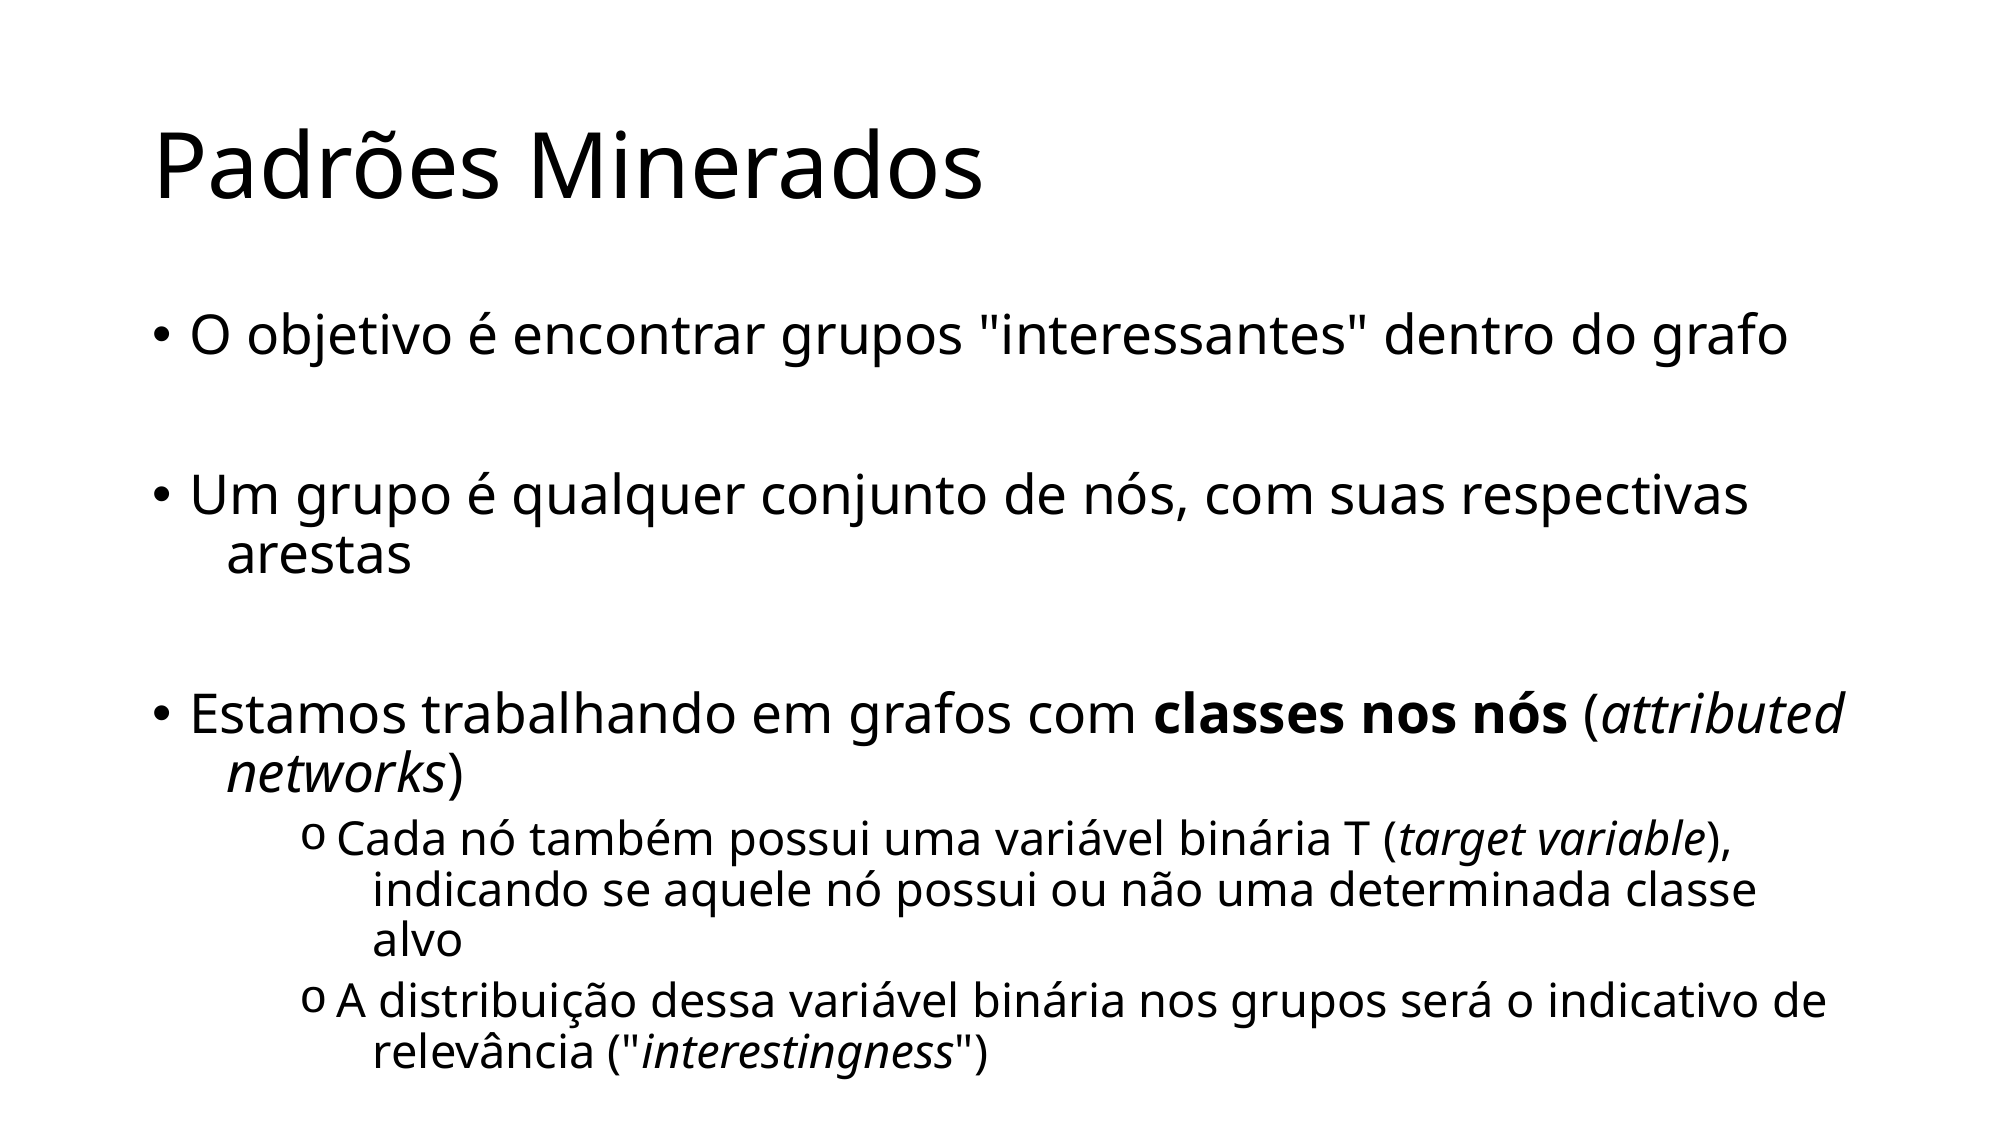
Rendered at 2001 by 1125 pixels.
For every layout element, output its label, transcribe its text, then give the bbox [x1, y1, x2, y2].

list O objetivo é encontrar grupos "interessantes" dentro do grafo Um grupo é qualquer conjunto de nós, com suas respectivas arestas Estamos trabalhando em grafos com classes nos nós (attributed networks) Cada nó também possui uma variável binária T (target variable), indicando se aquele nó possui ou não uma determinada classe alvo A distribuição dessa variável binária nos grupos será o indicativo de relevância ("interestingness") [137, 299, 1863, 1088]
title Padrões Minerados [137, 59, 1863, 278]
